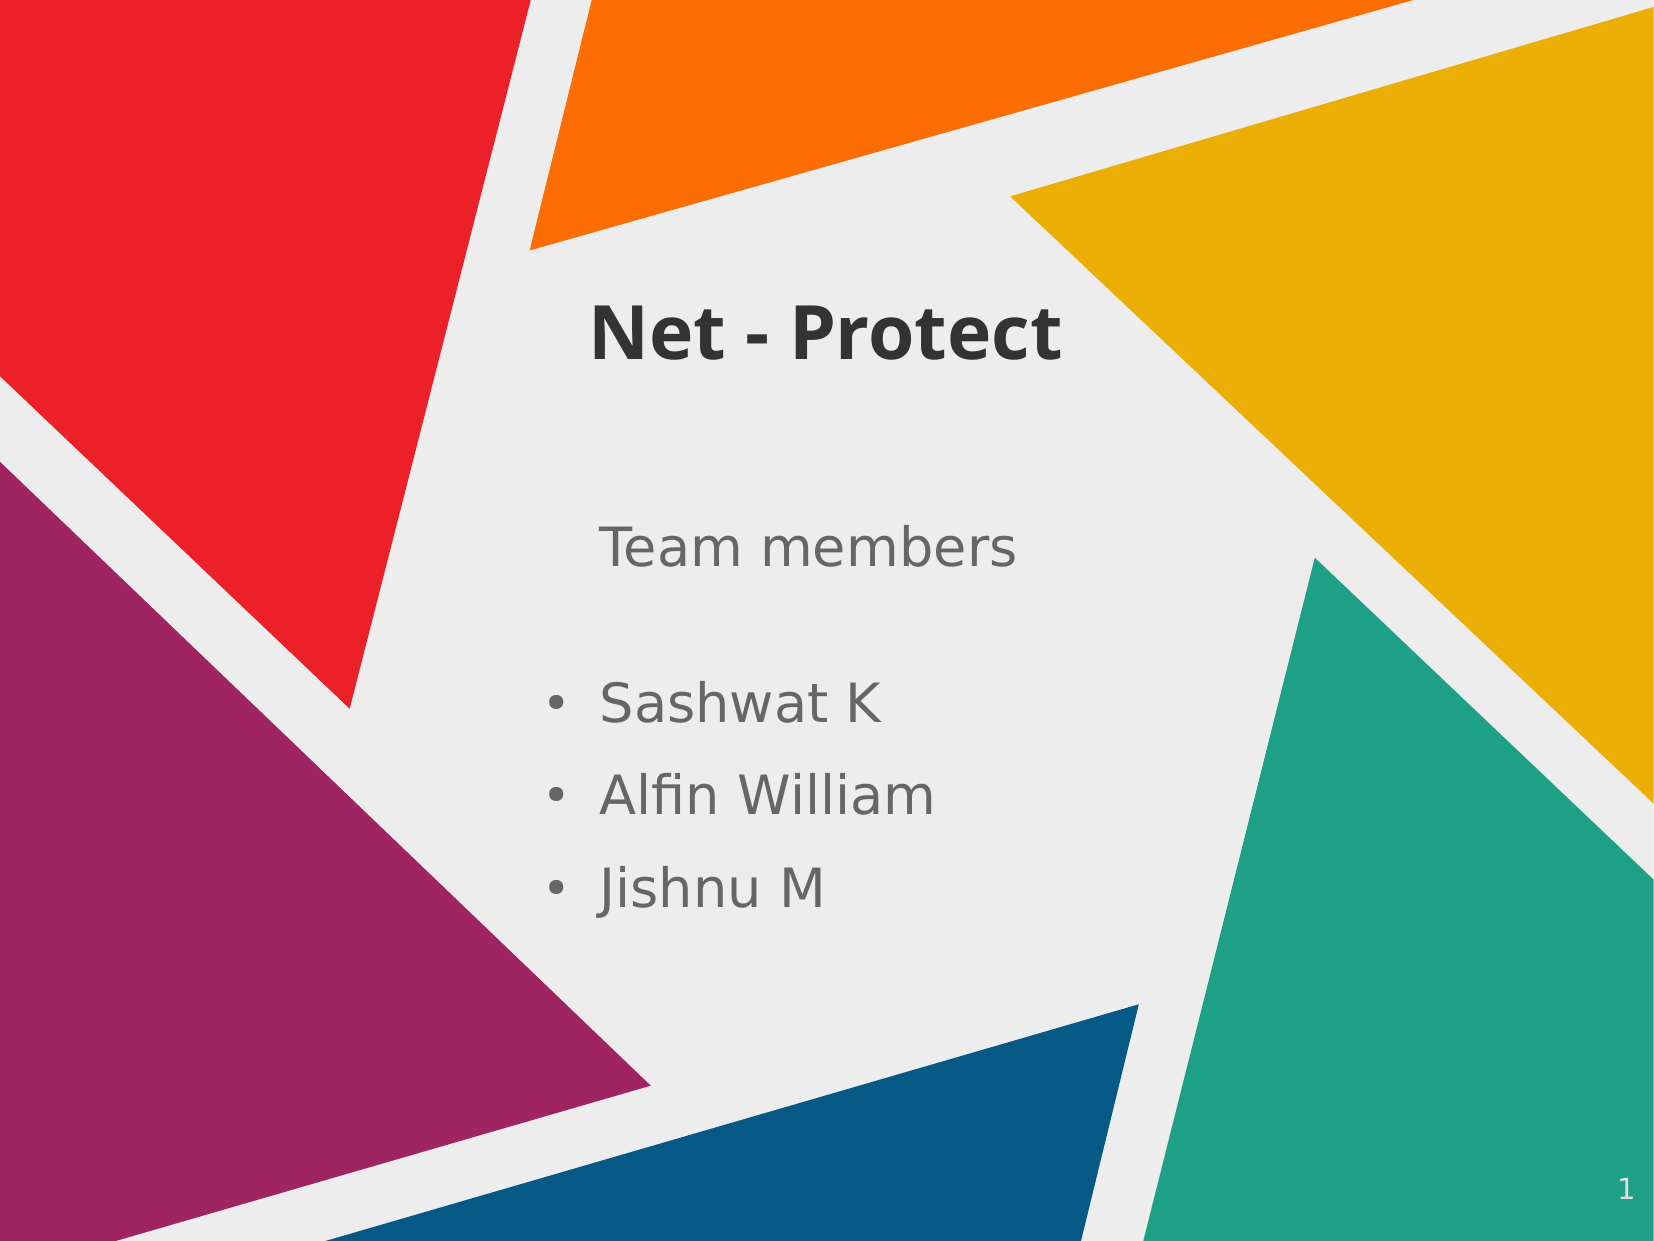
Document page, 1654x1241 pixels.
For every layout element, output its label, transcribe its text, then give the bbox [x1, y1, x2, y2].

title Net - Protect [467, 226, 1185, 434]
list Team members Sashwat K Alfin William Jishnu M [528, 423, 1252, 981]
